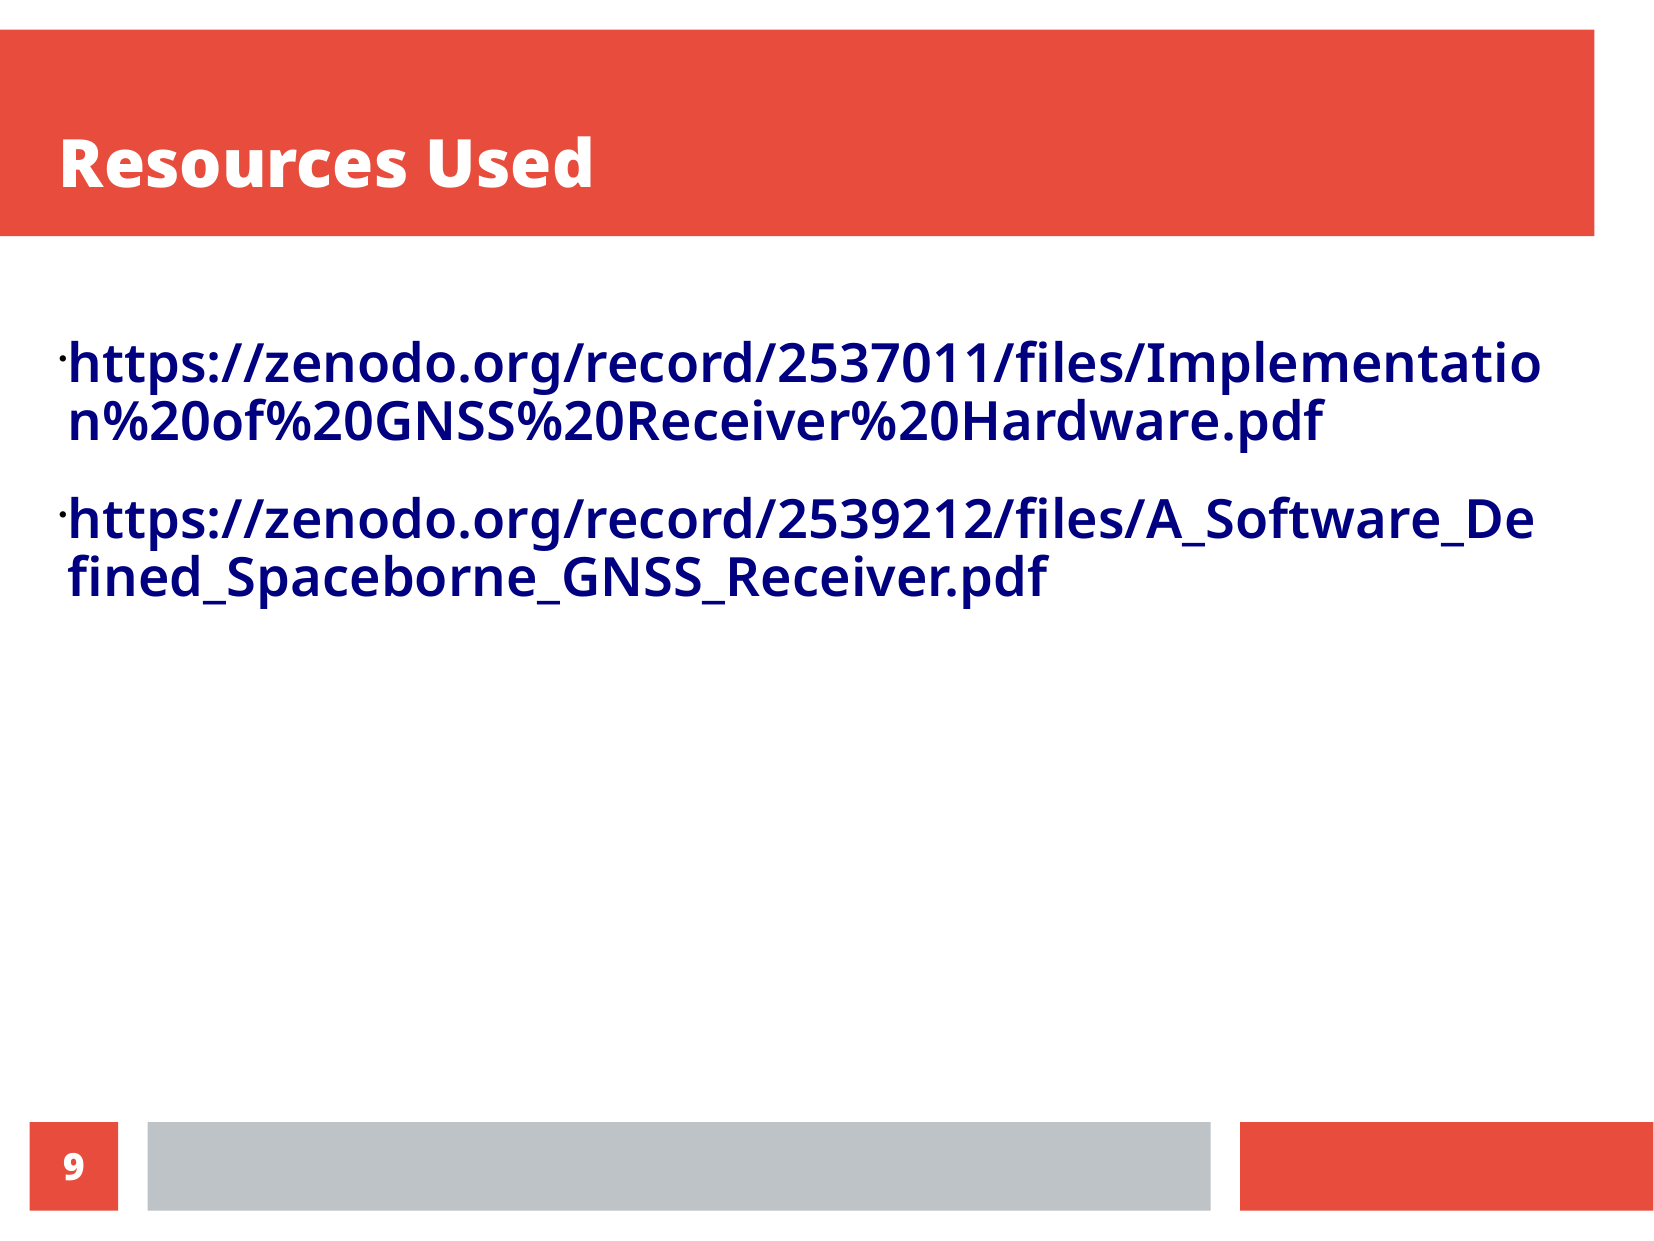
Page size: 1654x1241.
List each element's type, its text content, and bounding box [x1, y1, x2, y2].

list https://zenodo.org/record/2537011/files/Implementation%20of%20GNSS%20Receiver%20Hardware.pdf https://zenodo.org/record/2539212/files/A_Software_Defined_Spaceborne_GNSS_Receiver.pdf [59, 324, 1565, 1093]
title Resources Used [59, 59, 1595, 207]
